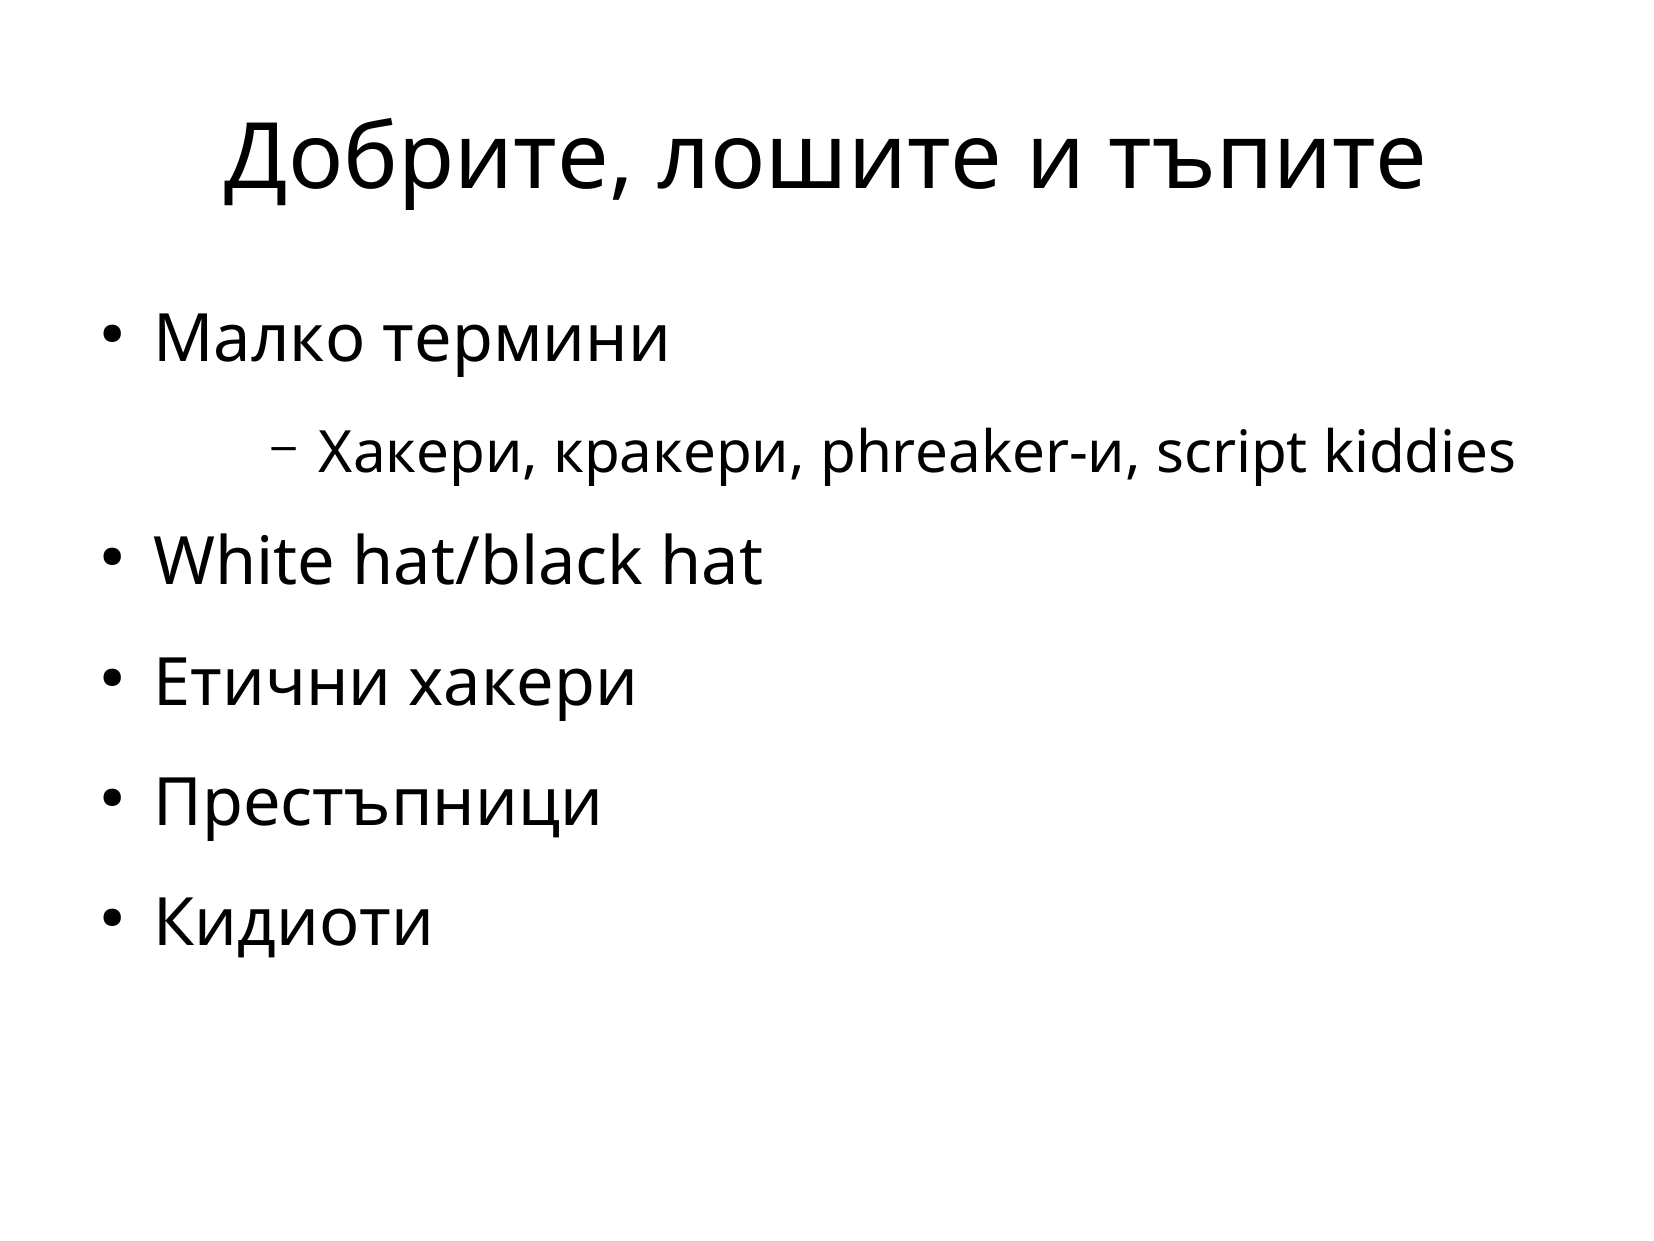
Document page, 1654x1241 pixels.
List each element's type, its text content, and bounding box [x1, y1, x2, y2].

title Добрите, лошите и тъпите [82, 49, 1571, 257]
list Малко термини Хакери, кракери, phreaker-и, script kiddies White hat/black hat Етични хакери Престъпници Кидиоти [82, 290, 1571, 1109]
